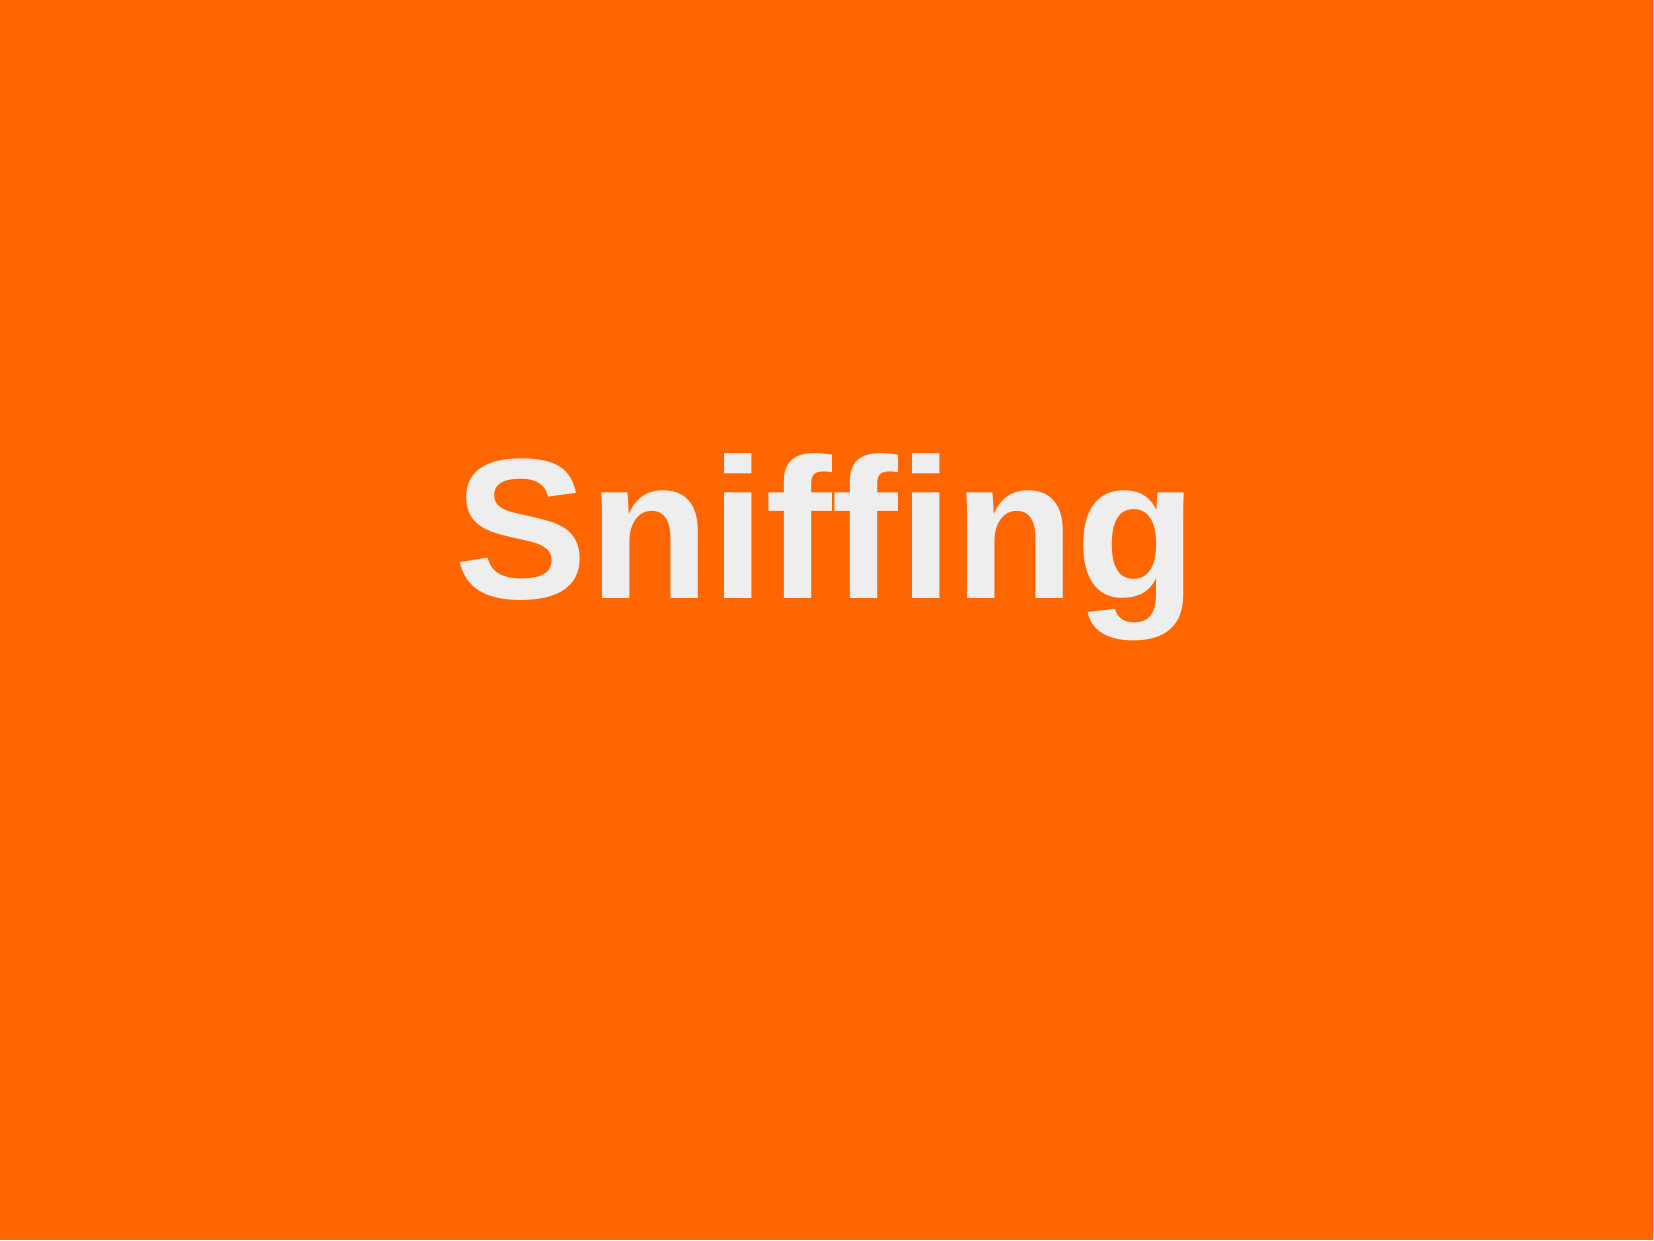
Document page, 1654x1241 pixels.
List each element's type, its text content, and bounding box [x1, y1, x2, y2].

subtitle Sniffing [82, 49, 1571, 1010]
